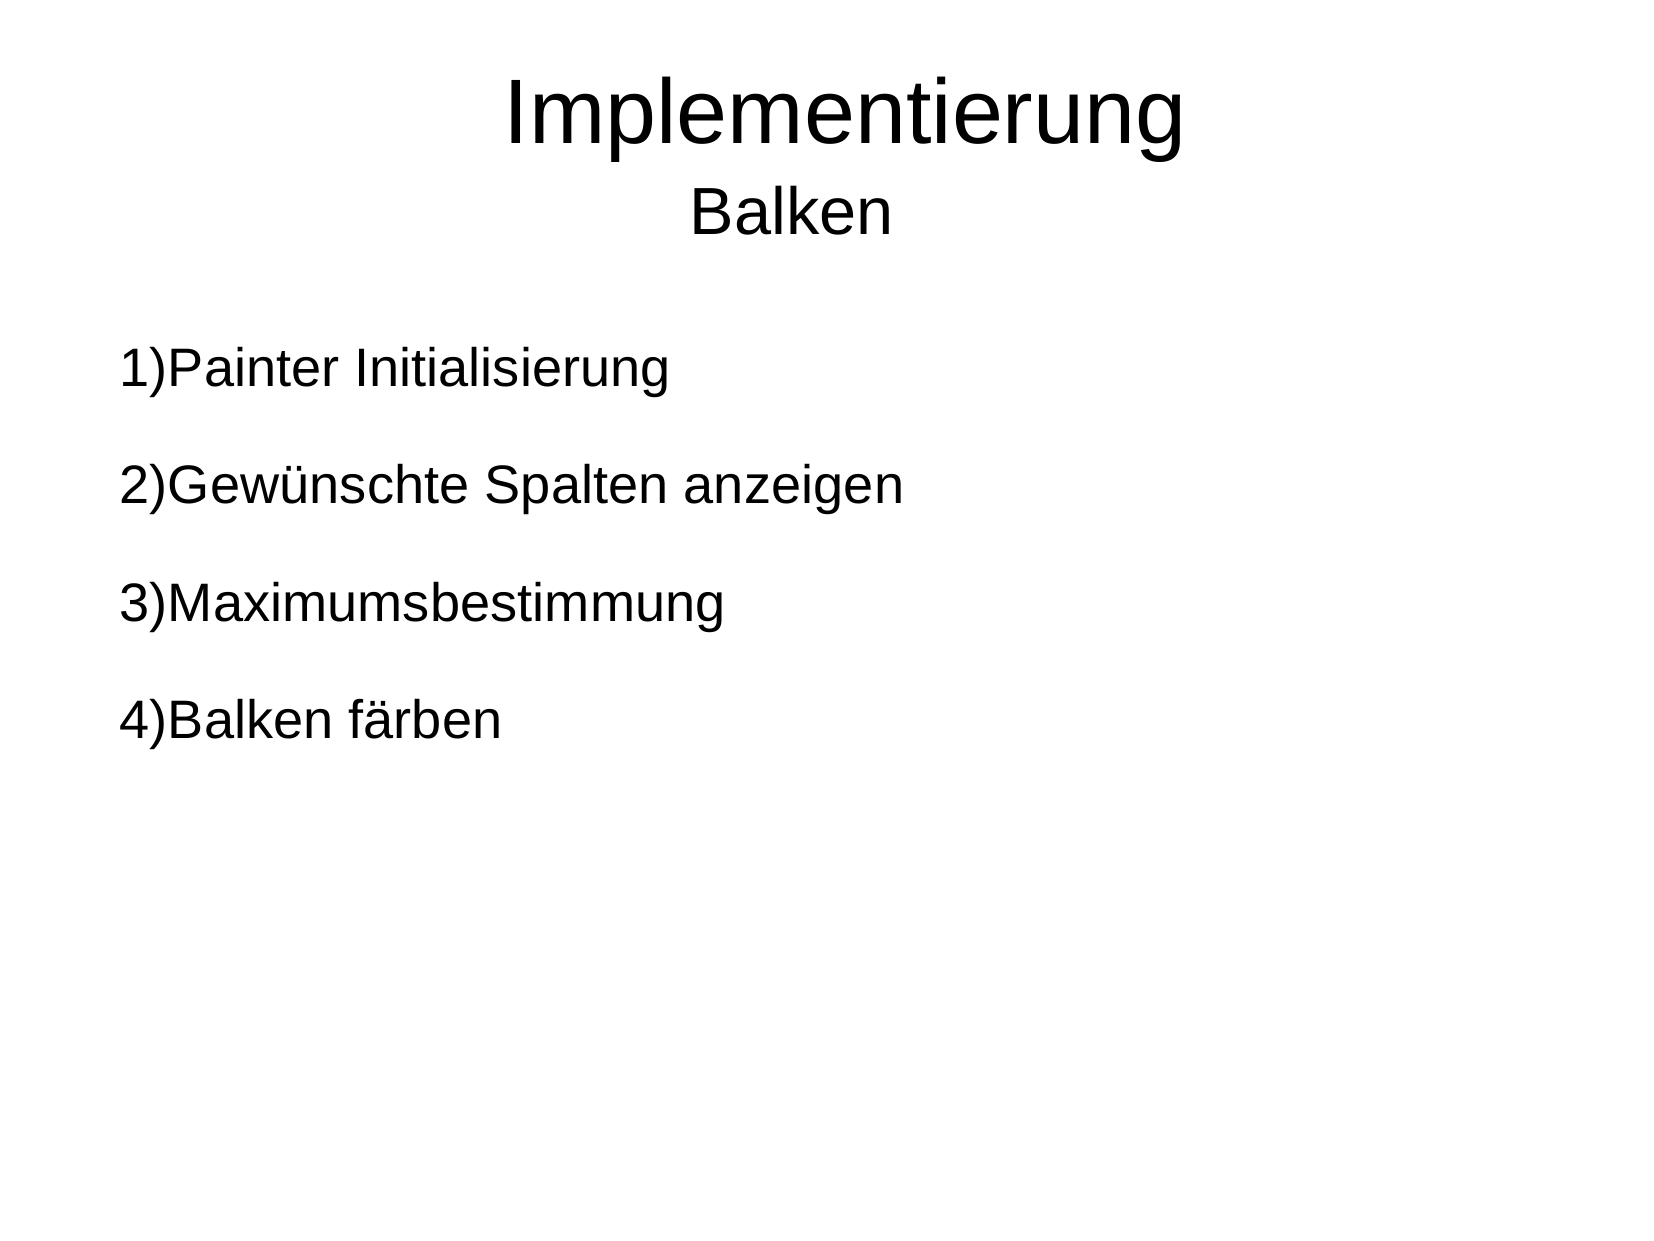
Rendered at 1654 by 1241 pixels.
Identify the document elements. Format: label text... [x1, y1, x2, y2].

text_box Balken [675, 166, 1441, 331]
text_box Painter Initialisierung Gewünschte Spalten anzeigen Maximumsbestimmung Balken färben [105, 330, 1411, 961]
title Implementierung [150, 0, 1541, 226]
